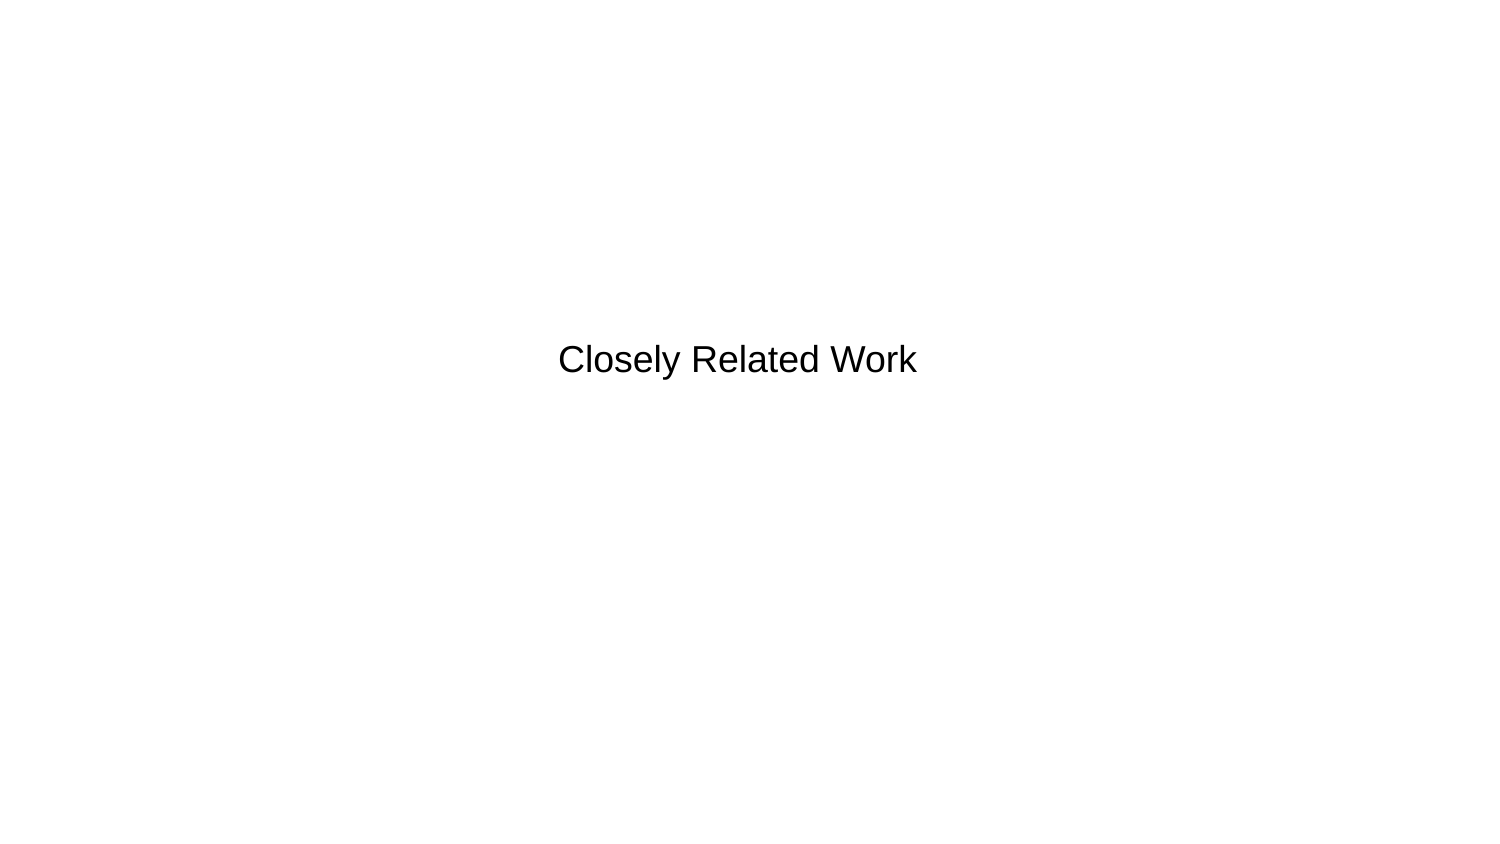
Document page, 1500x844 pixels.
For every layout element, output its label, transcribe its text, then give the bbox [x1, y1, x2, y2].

text_box Closely Related Work [543, 330, 932, 388]
